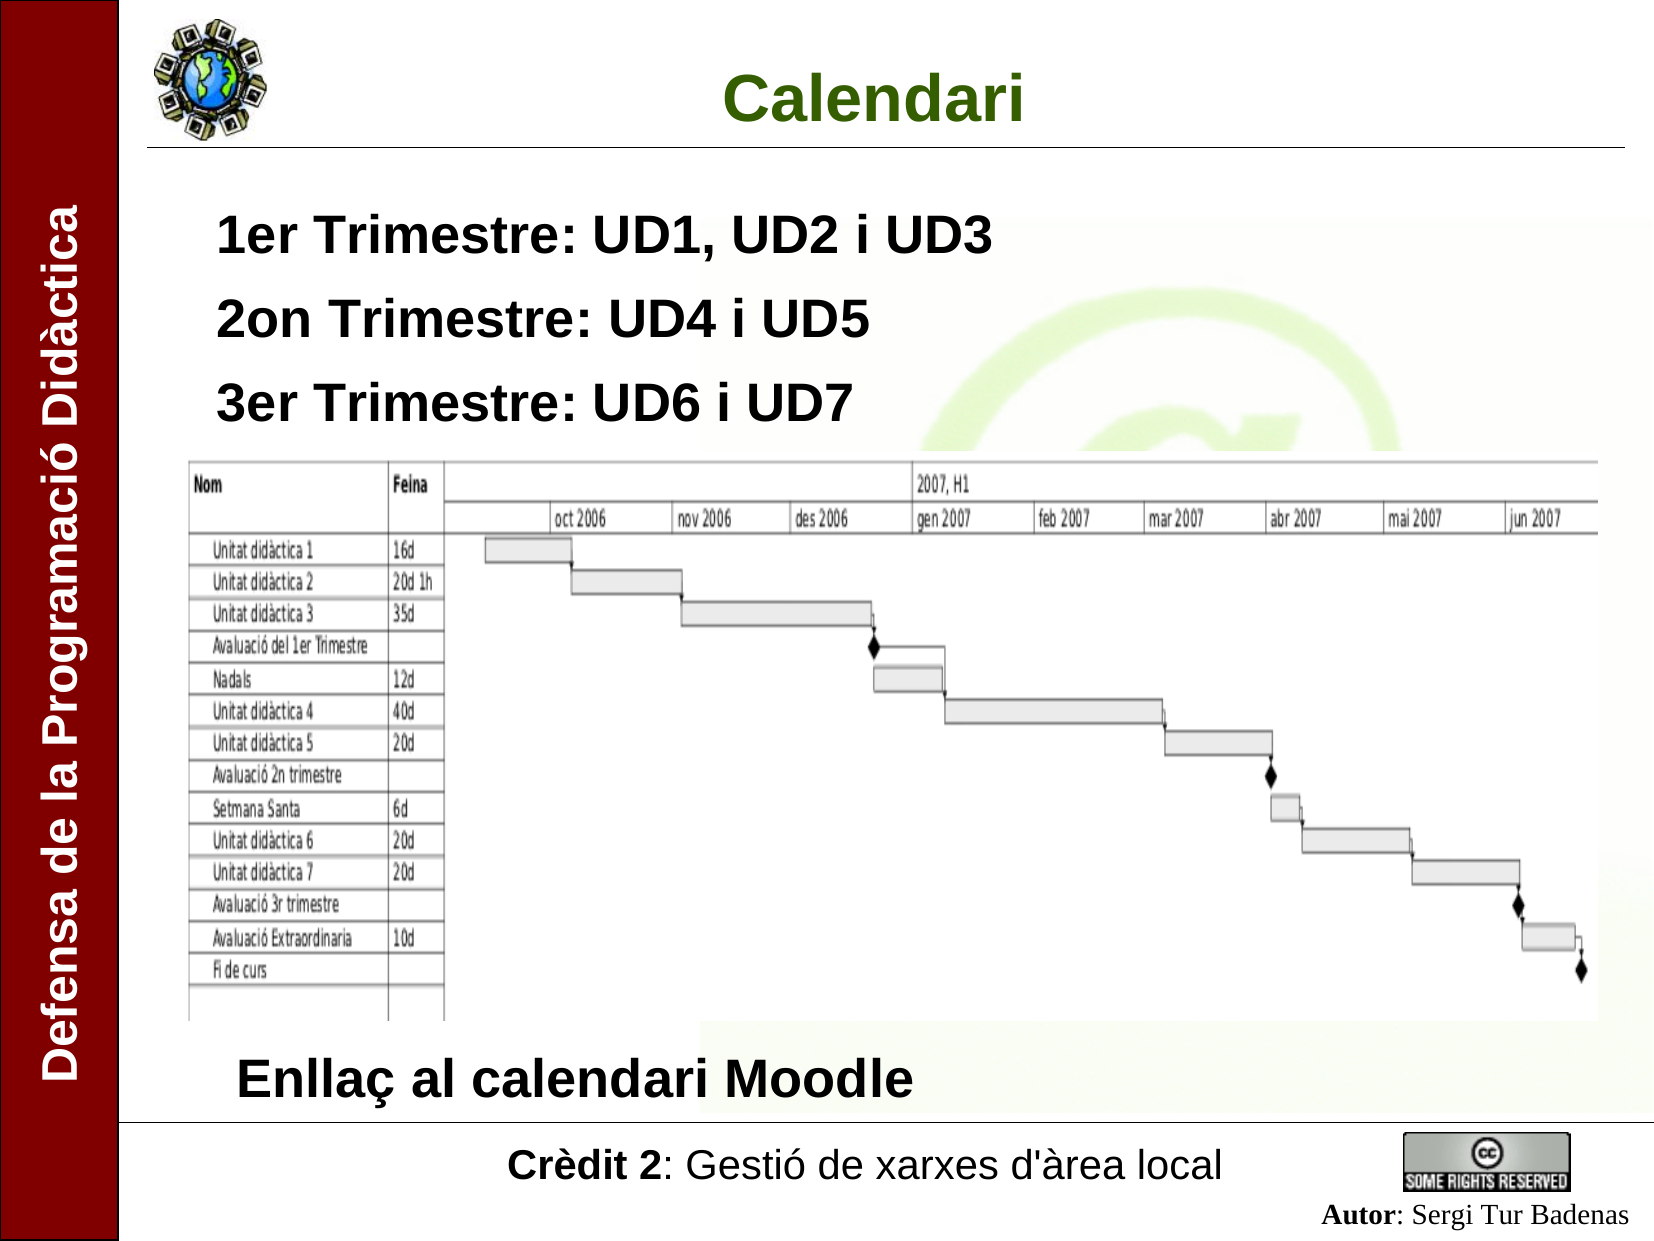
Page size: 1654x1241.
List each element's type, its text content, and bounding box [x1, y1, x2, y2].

list Enllaç al calendari Moodle [141, 953, 1630, 1109]
list 1er Trimestre: UD1, UD2 i UD3 2on Trimestre: UD4 i UD5 3er Trimestre: UD6 i UD7 [122, 110, 1611, 434]
picture [154, 19, 268, 49]
title Calendari [129, 49, 1619, 148]
picture [1403, 1132, 1571, 1192]
picture [186, 217, 1654, 1113]
